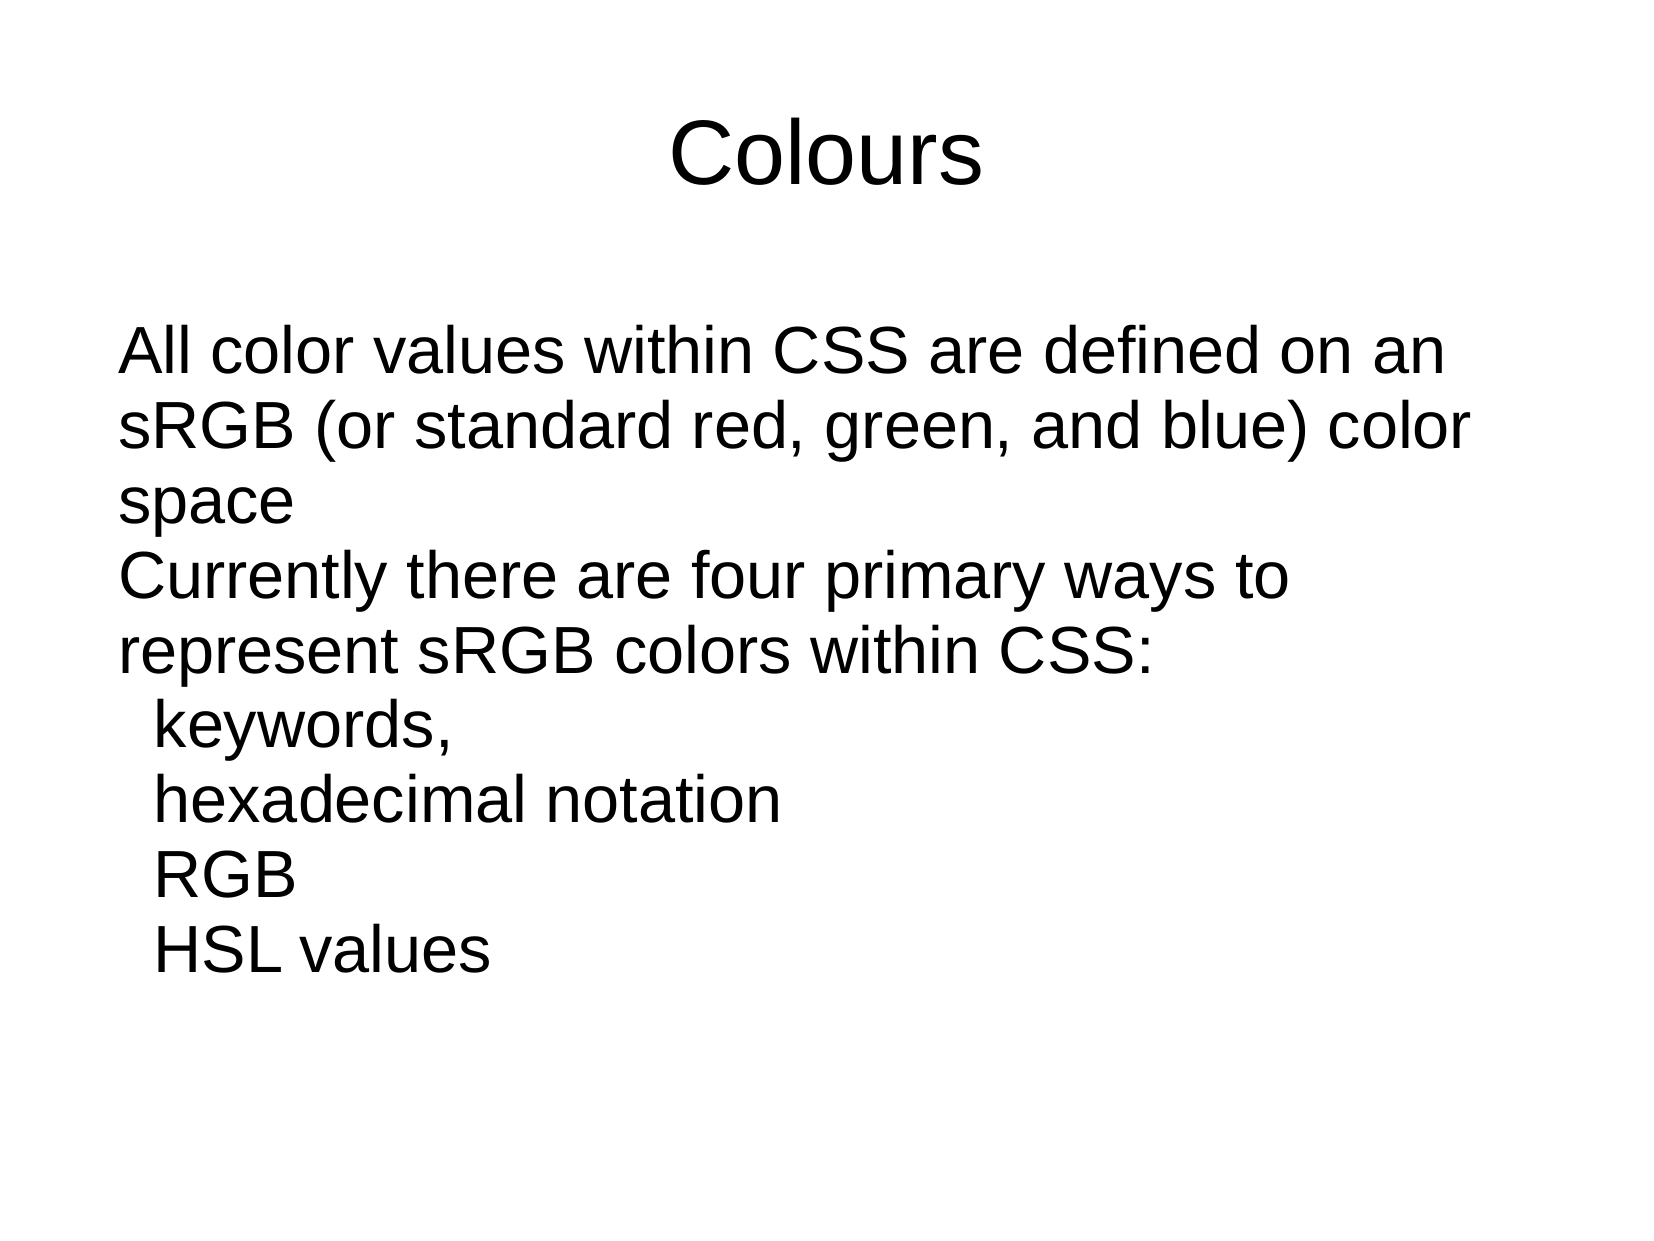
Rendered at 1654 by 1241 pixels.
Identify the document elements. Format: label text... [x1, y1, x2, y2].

subtitle All color values within CSS are defined on an sRGB (or standard red, green, and blue) color space Currently there are four primary ways to represent sRGB colors within CSS: keywords, hexadecimal notation RGB HSL values [82, 290, 1571, 1010]
title Colours [82, 49, 1571, 257]
